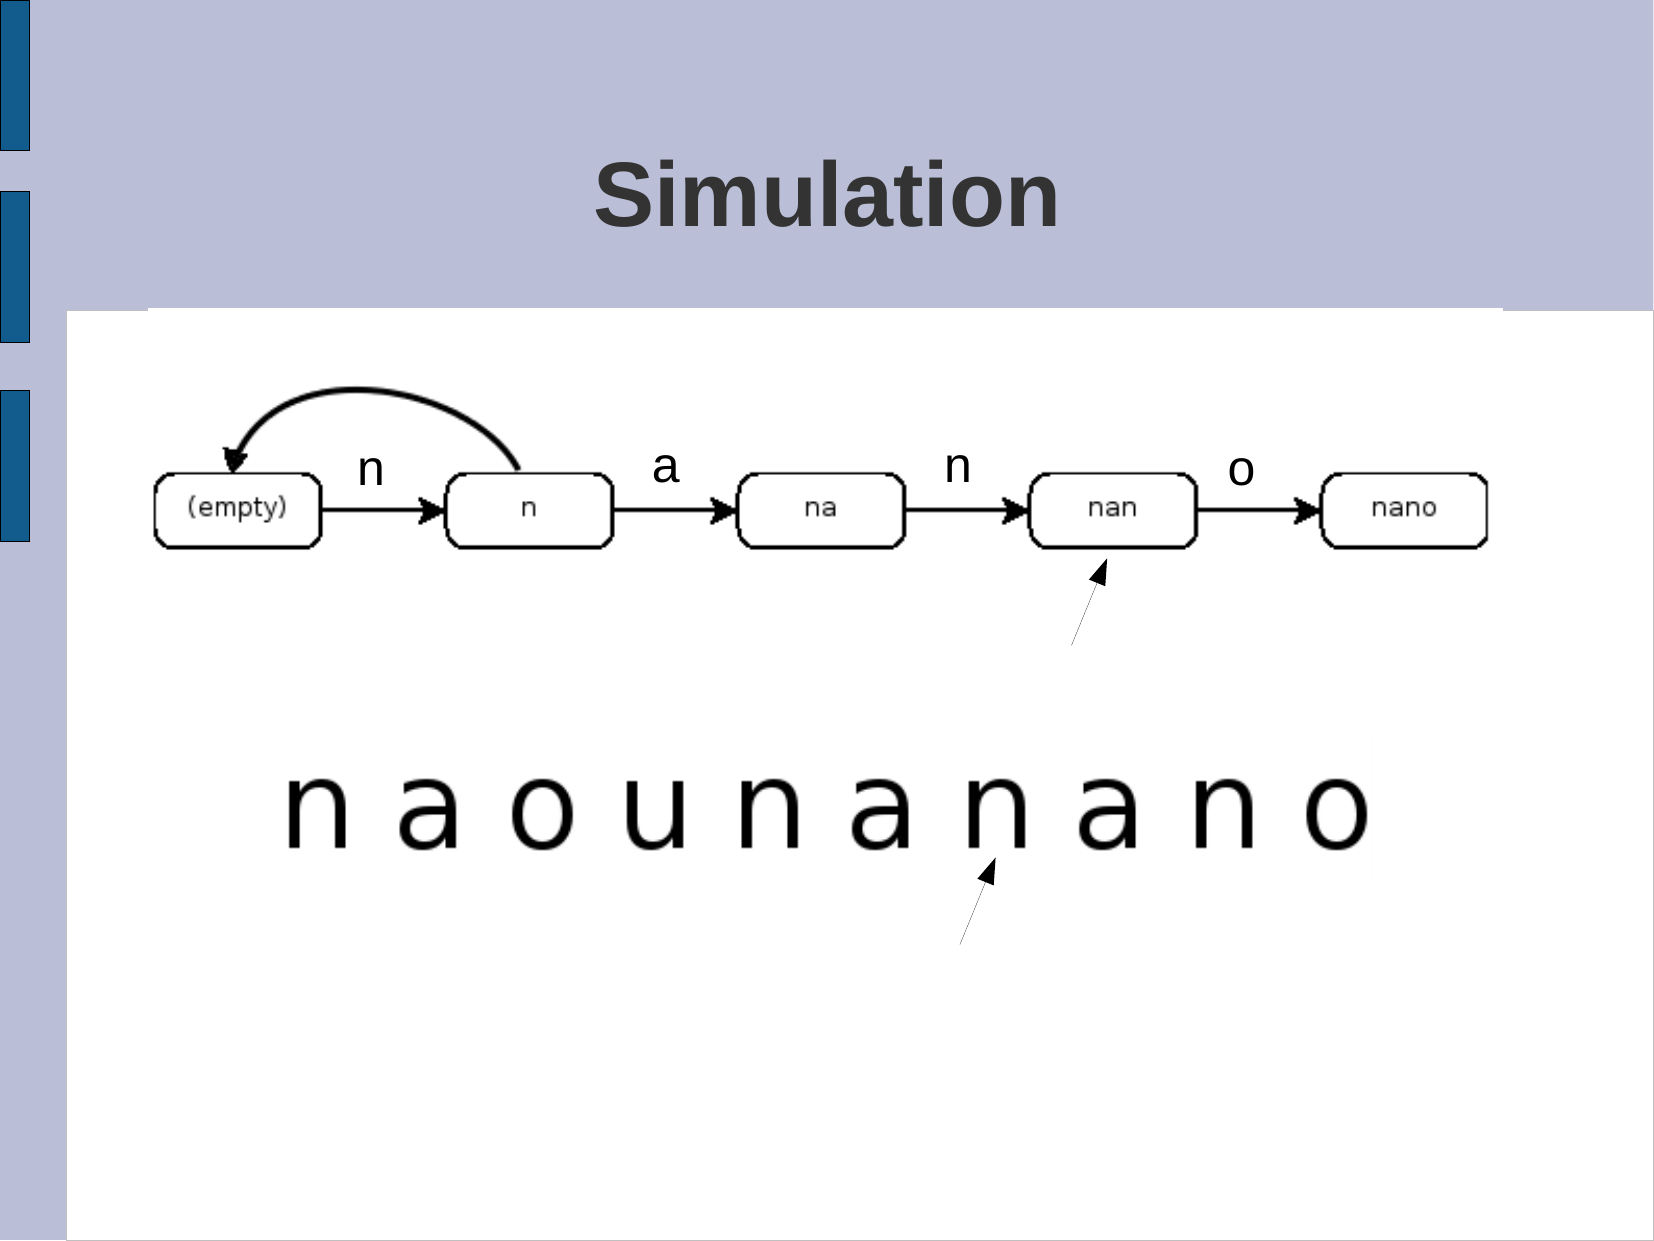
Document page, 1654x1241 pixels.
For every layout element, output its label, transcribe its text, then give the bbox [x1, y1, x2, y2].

text_box n [357, 439, 385, 496]
picture [148, 308, 1503, 934]
text_box a [651, 437, 680, 494]
title Simulation [121, 91, 1534, 299]
text_box o [1227, 439, 1256, 496]
text_box n [944, 437, 973, 494]
